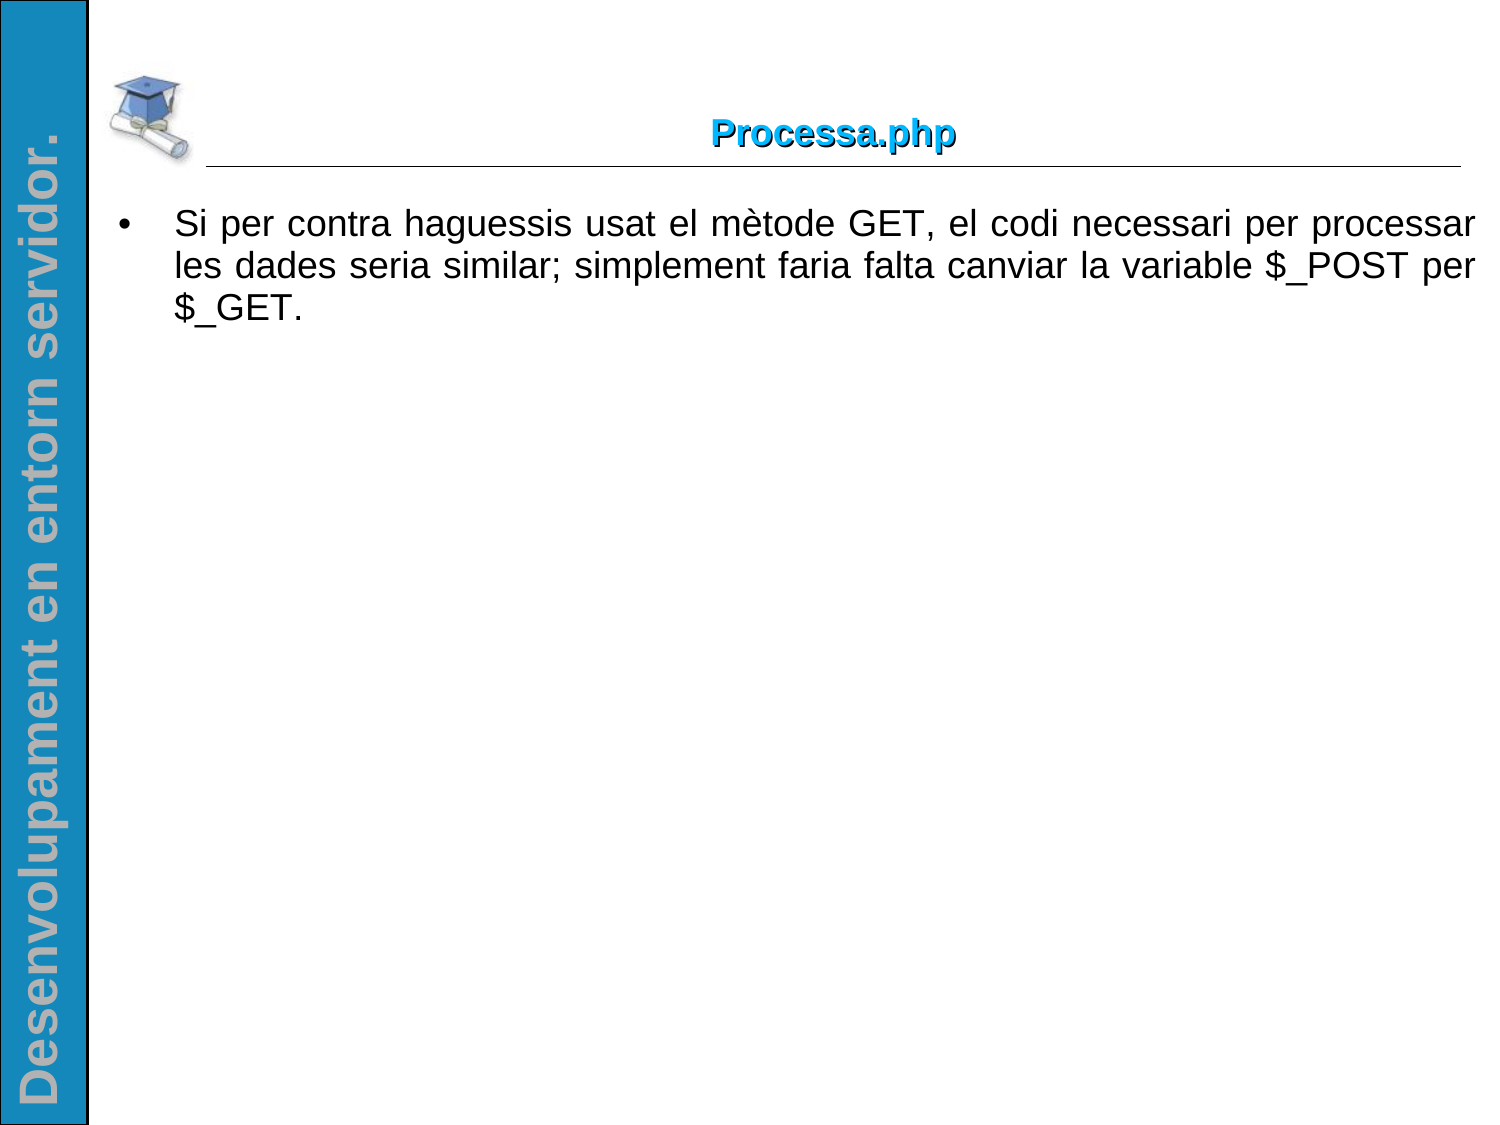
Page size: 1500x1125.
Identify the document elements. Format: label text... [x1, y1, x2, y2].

picture [93, 61, 206, 174]
list Si per contra haguessis usat el mètode GET, el codi necessari per processar les dades seria similar; simplement faria falta canviar la variable $_POST per $_GET. [118, 202, 1477, 945]
title Processa.php [206, 88, 1447, 178]
